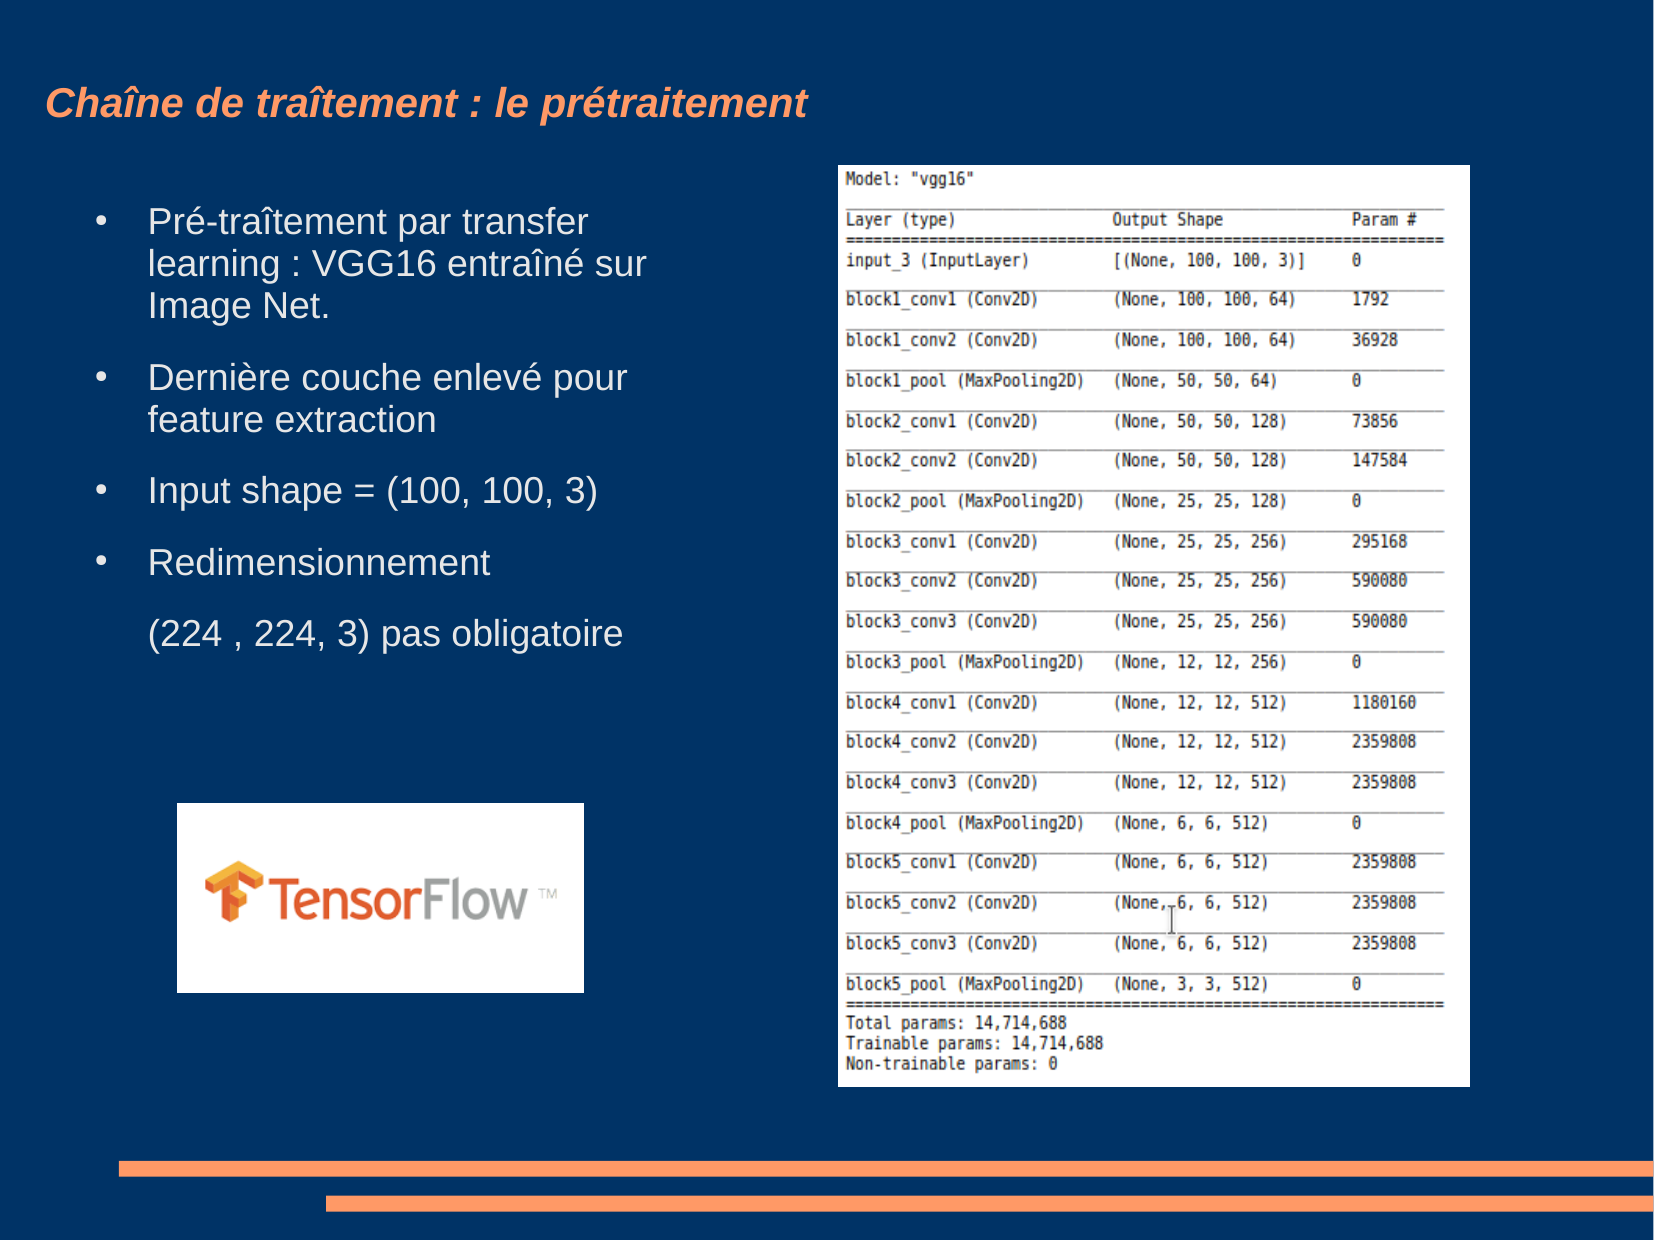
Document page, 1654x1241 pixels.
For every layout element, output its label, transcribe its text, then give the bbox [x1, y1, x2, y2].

picture [177, 803, 584, 993]
list Pré-traîtement par transfer learning : VGG16 entraîné sur Image Net. Dernière couche enlevé pour feature extraction Input shape = (100, 100, 3) Redimensionnement (224 , 224, 3) pas obligatoire [76, 200, 674, 806]
title Chaîne de traîtement : le prétraitement [44, 28, 1457, 177]
picture [838, 165, 1470, 1087]
